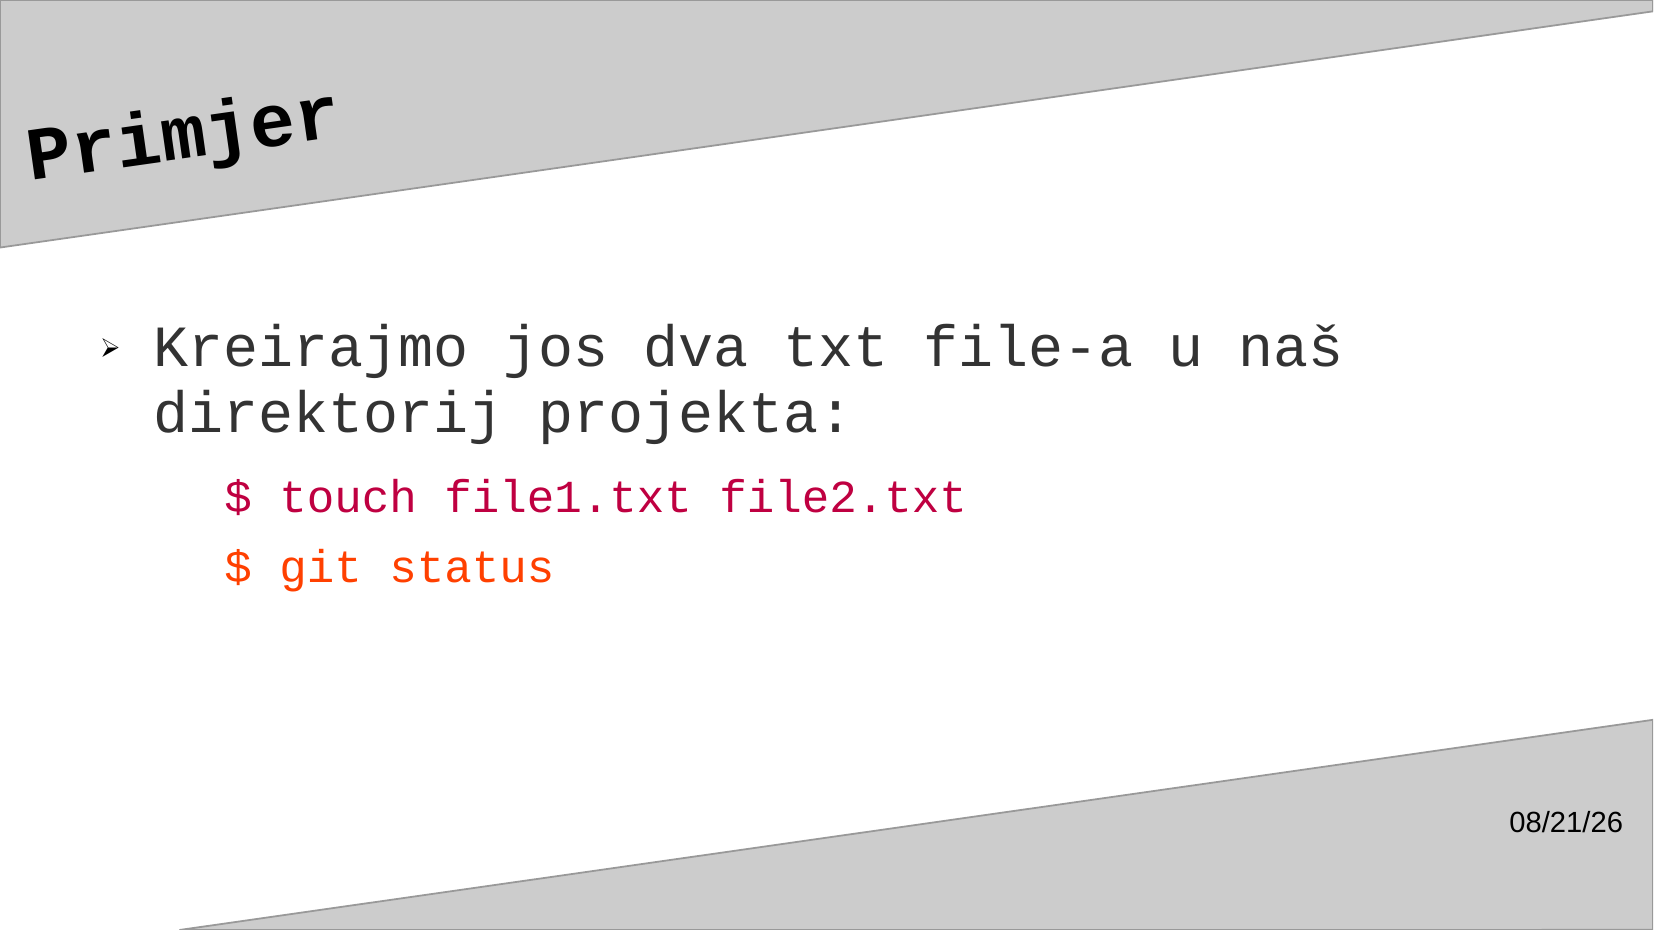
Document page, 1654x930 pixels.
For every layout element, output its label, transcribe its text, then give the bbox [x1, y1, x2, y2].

title Primjer [16, 0, 1501, 239]
list Kreirajmo jos dva txt file-a u naš direktorij projekta: $ touch file1.txt file2.txt $ git status [82, 248, 1538, 788]
